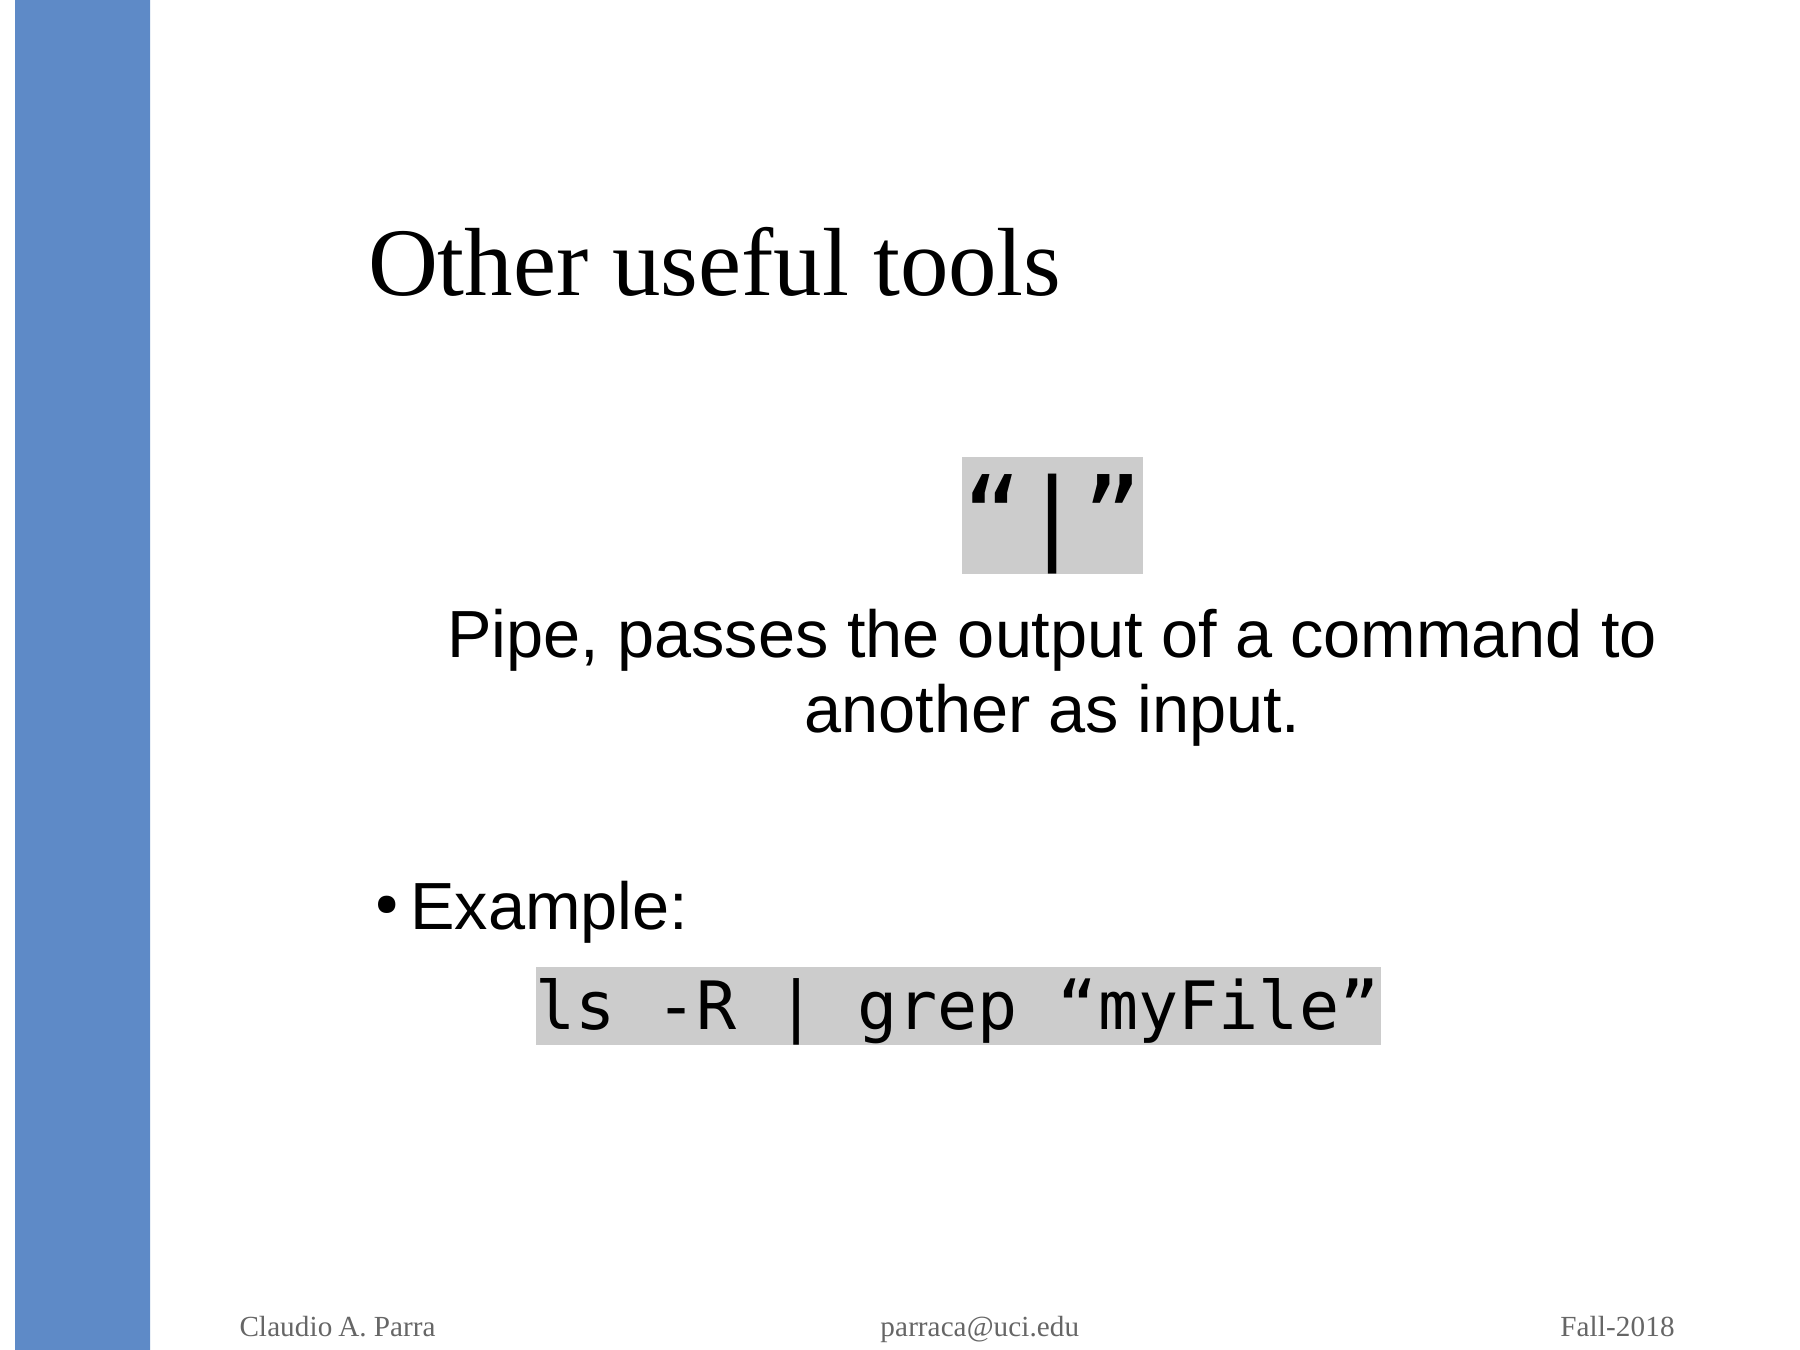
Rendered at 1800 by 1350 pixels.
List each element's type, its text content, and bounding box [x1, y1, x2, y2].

subtitle Other useful tools [368, 101, 1531, 424]
text_box “|” Pipe, passes the output of a command to another as input. Example: ls -R | grep “myFile” [360, 449, 1711, 1069]
